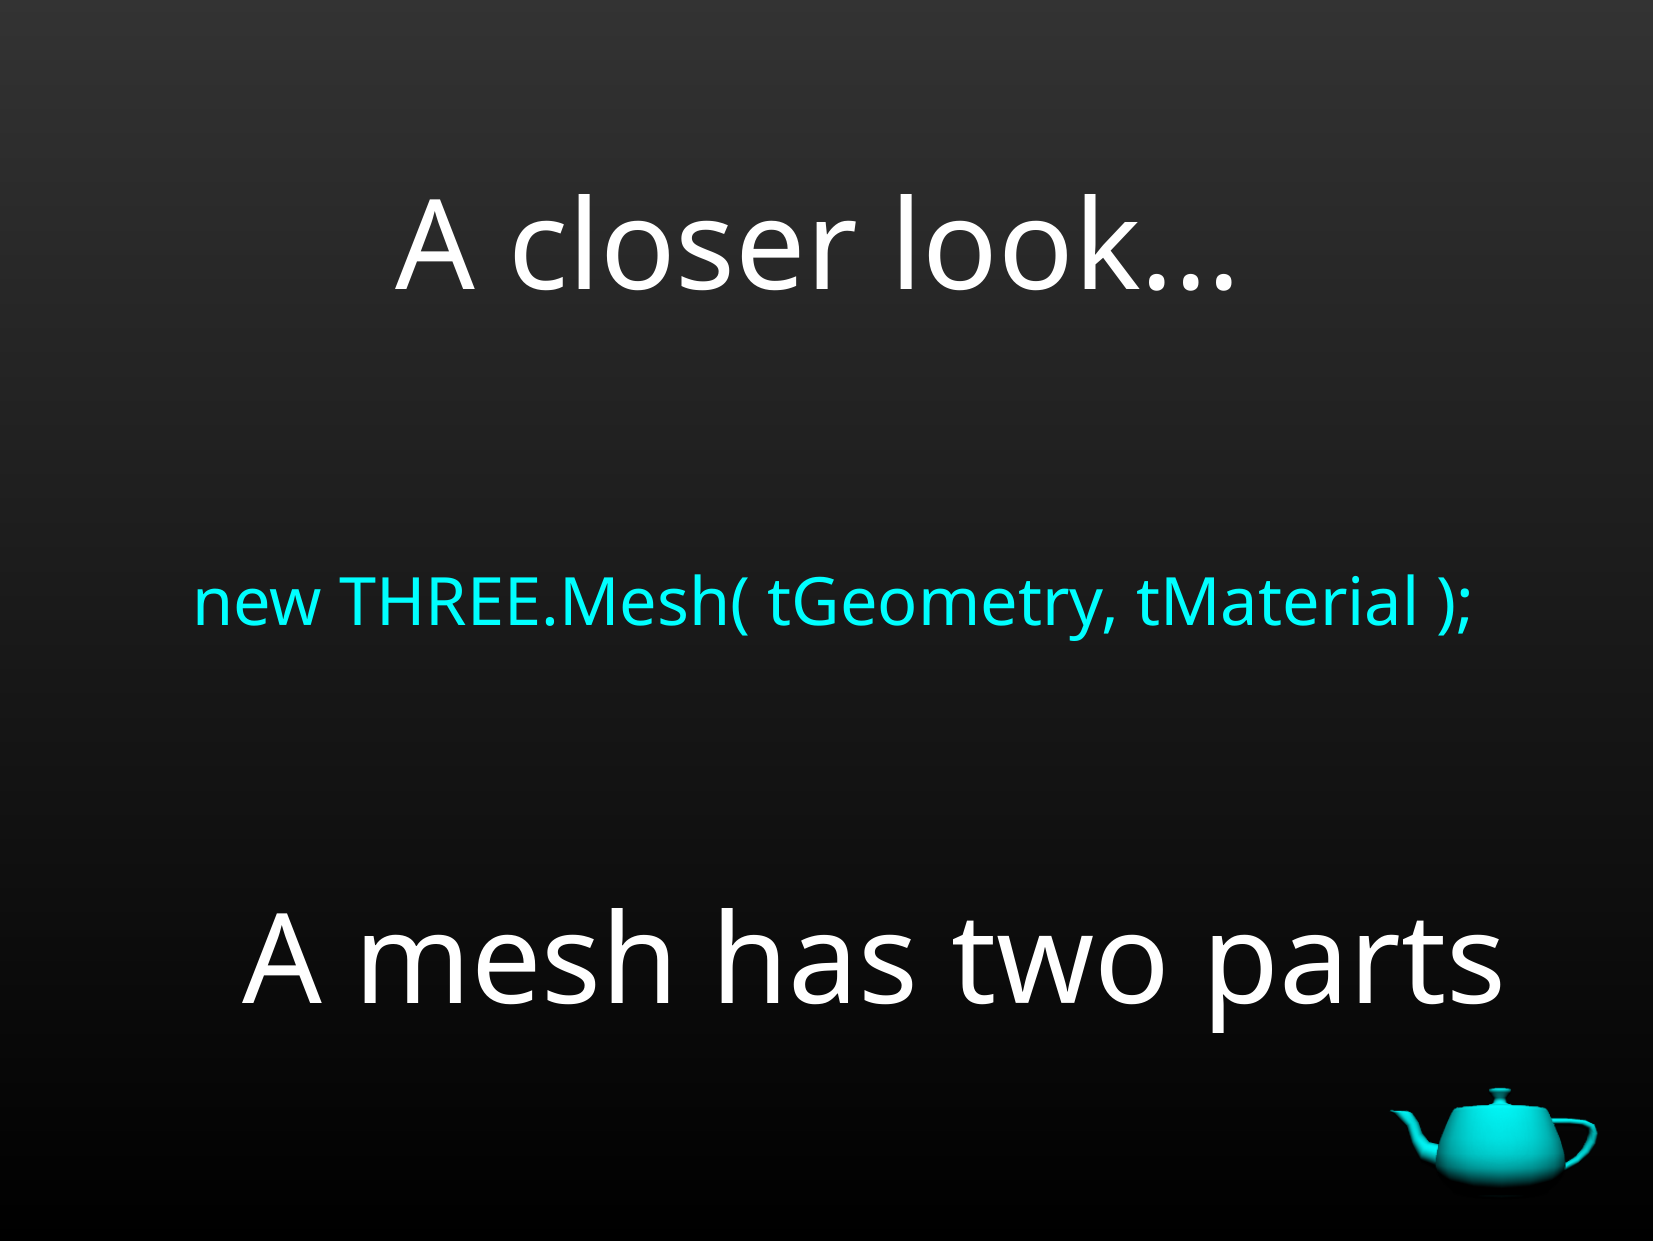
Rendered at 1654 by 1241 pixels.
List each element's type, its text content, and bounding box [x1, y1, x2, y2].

title A closer look... [75, 145, 1563, 338]
picture [1387, 1085, 1600, 1201]
text_box A mesh has two parts [227, 862, 1615, 1023]
subtitle new THREE.Mesh( tGeometry, tMaterial ); [102, 412, 1565, 788]
